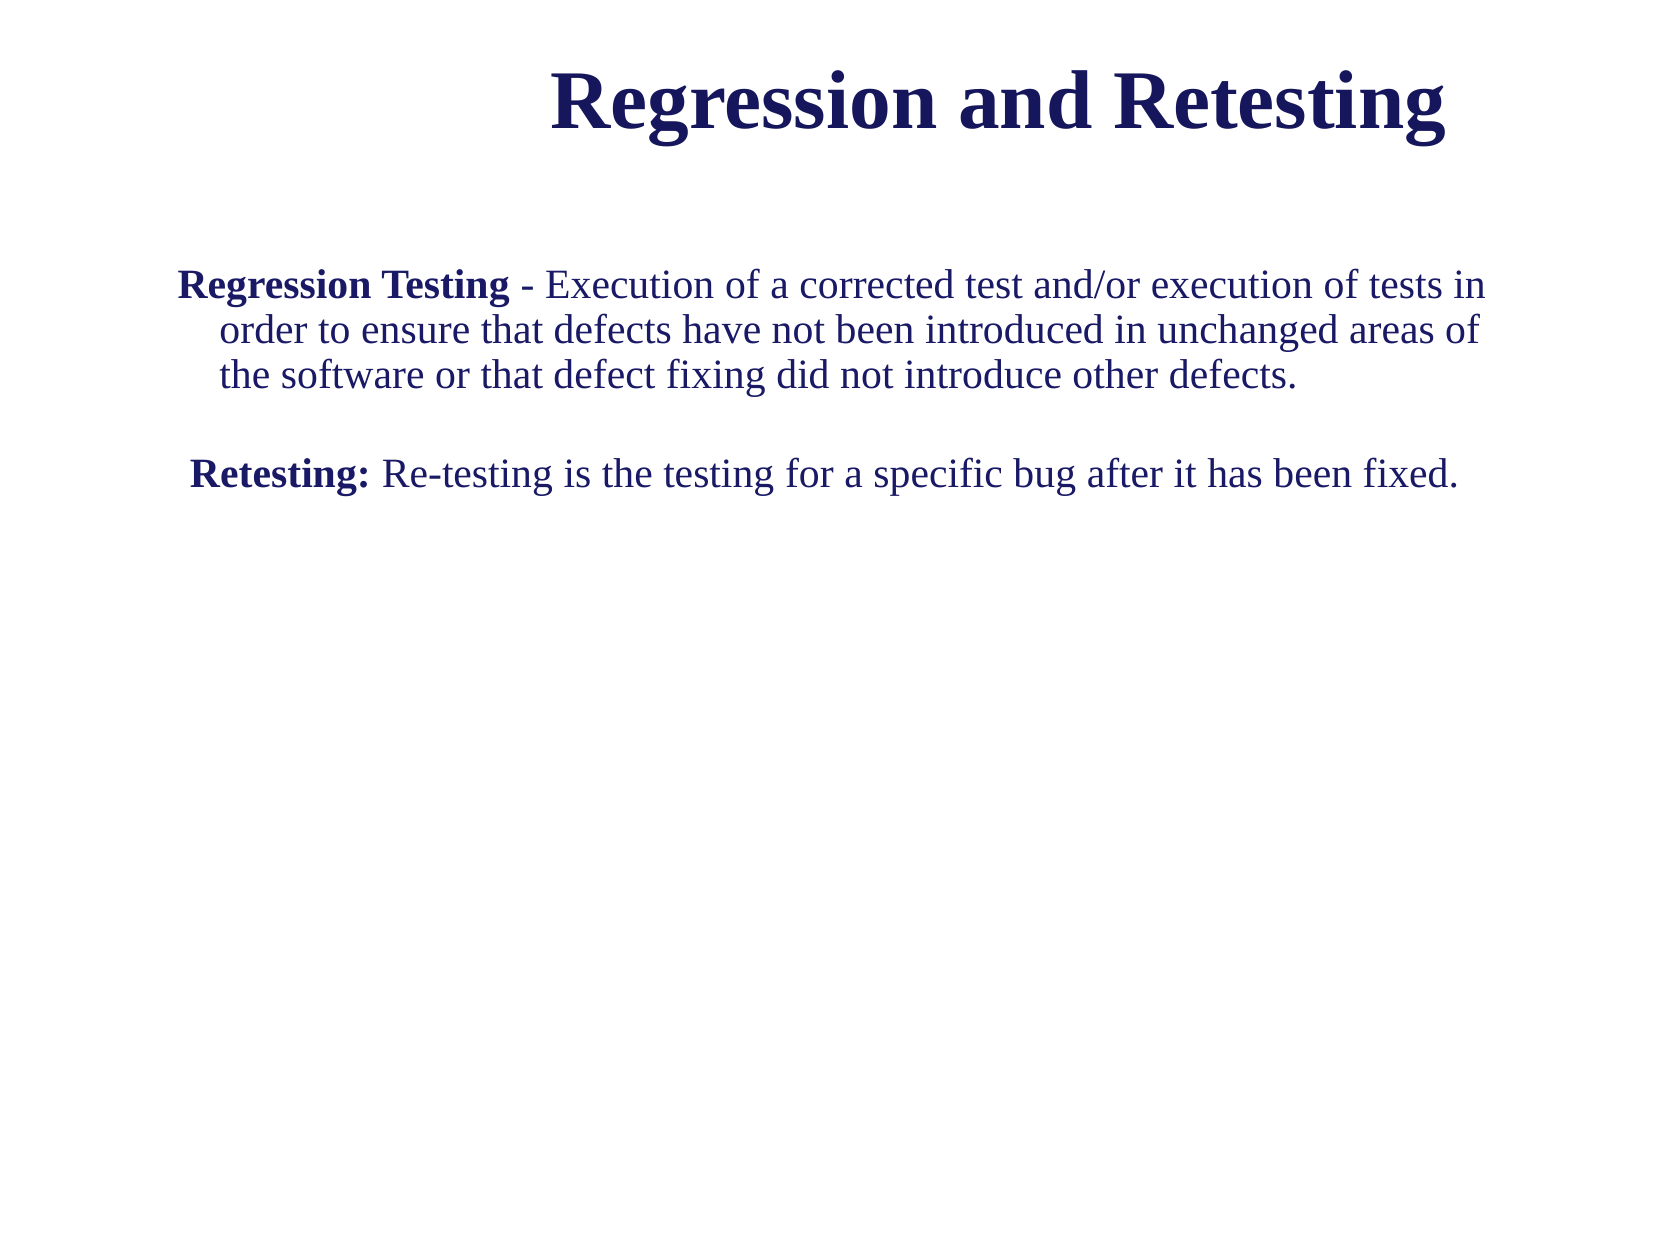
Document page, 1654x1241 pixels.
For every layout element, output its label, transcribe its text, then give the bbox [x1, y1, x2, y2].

text_box Regression and Retesting [426, 26, 1571, 171]
text_box Regression Testing - Execution of a corrected test and/or execution of tests in order to ensure that defects have not been introduced in unchanged areas of the software or that defect fixing did not introduce other defects. Retesting: Re-testing is the testing for a specific bug after it has been fixed. [164, 257, 1527, 983]
